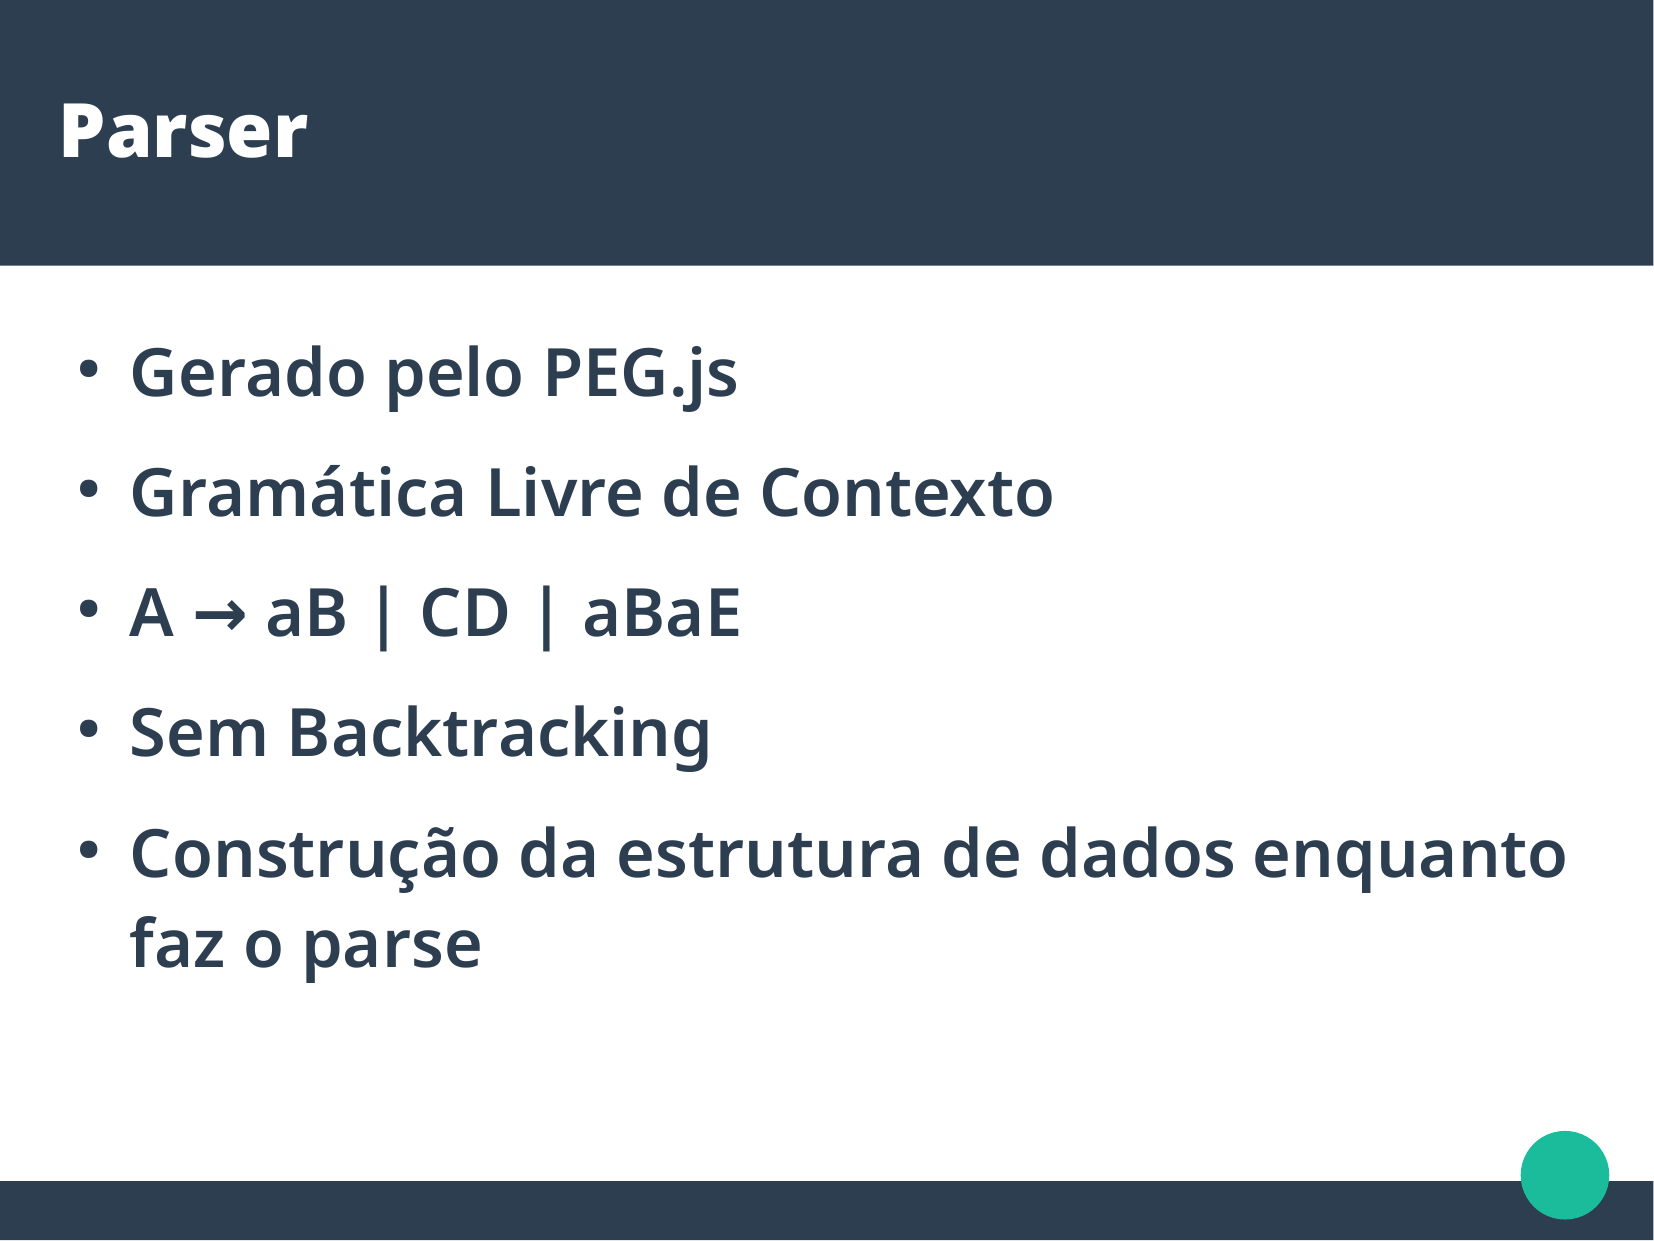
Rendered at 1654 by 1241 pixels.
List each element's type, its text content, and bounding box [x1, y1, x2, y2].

title Parser [59, 49, 1595, 207]
list Gerado pelo PEG.js Gramática Livre de Contexto A → aB | CD | aBaE Sem Backtracking Construção da estrutura de dados enquanto faz o parse [59, 324, 1595, 1152]
